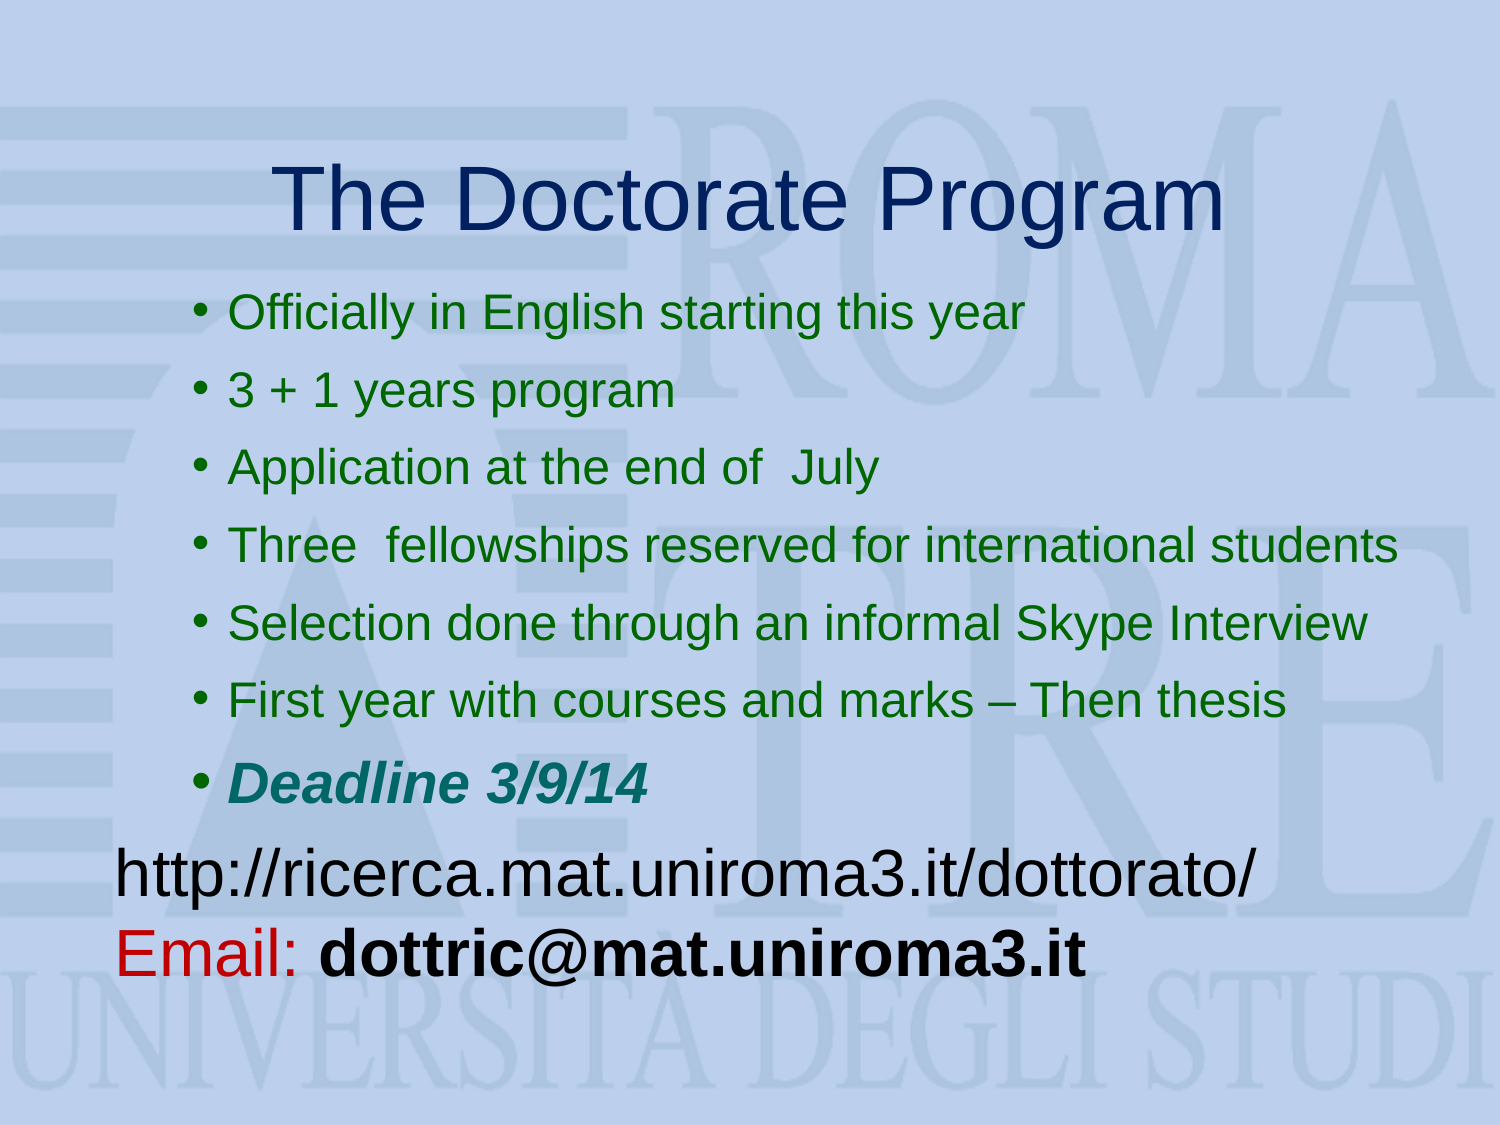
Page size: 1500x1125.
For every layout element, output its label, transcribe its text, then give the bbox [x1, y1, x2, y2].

picture [0, 0, 1500, 1125]
text_box Officially in English starting this year 3 + 1 years program Application at the end of July Three fellowships reserved for international students Selection done through an informal Skype Interview First year with courses and marks – Then thesis Deadline 3/9/14 [177, 271, 1430, 827]
text_box The Doctorate Program [112, 76, 1387, 311]
text_box http://ricerca.mat.uniroma3.it/dottorato/ Email: dottric@mat.uniroma3.it [100, 822, 1375, 1037]
